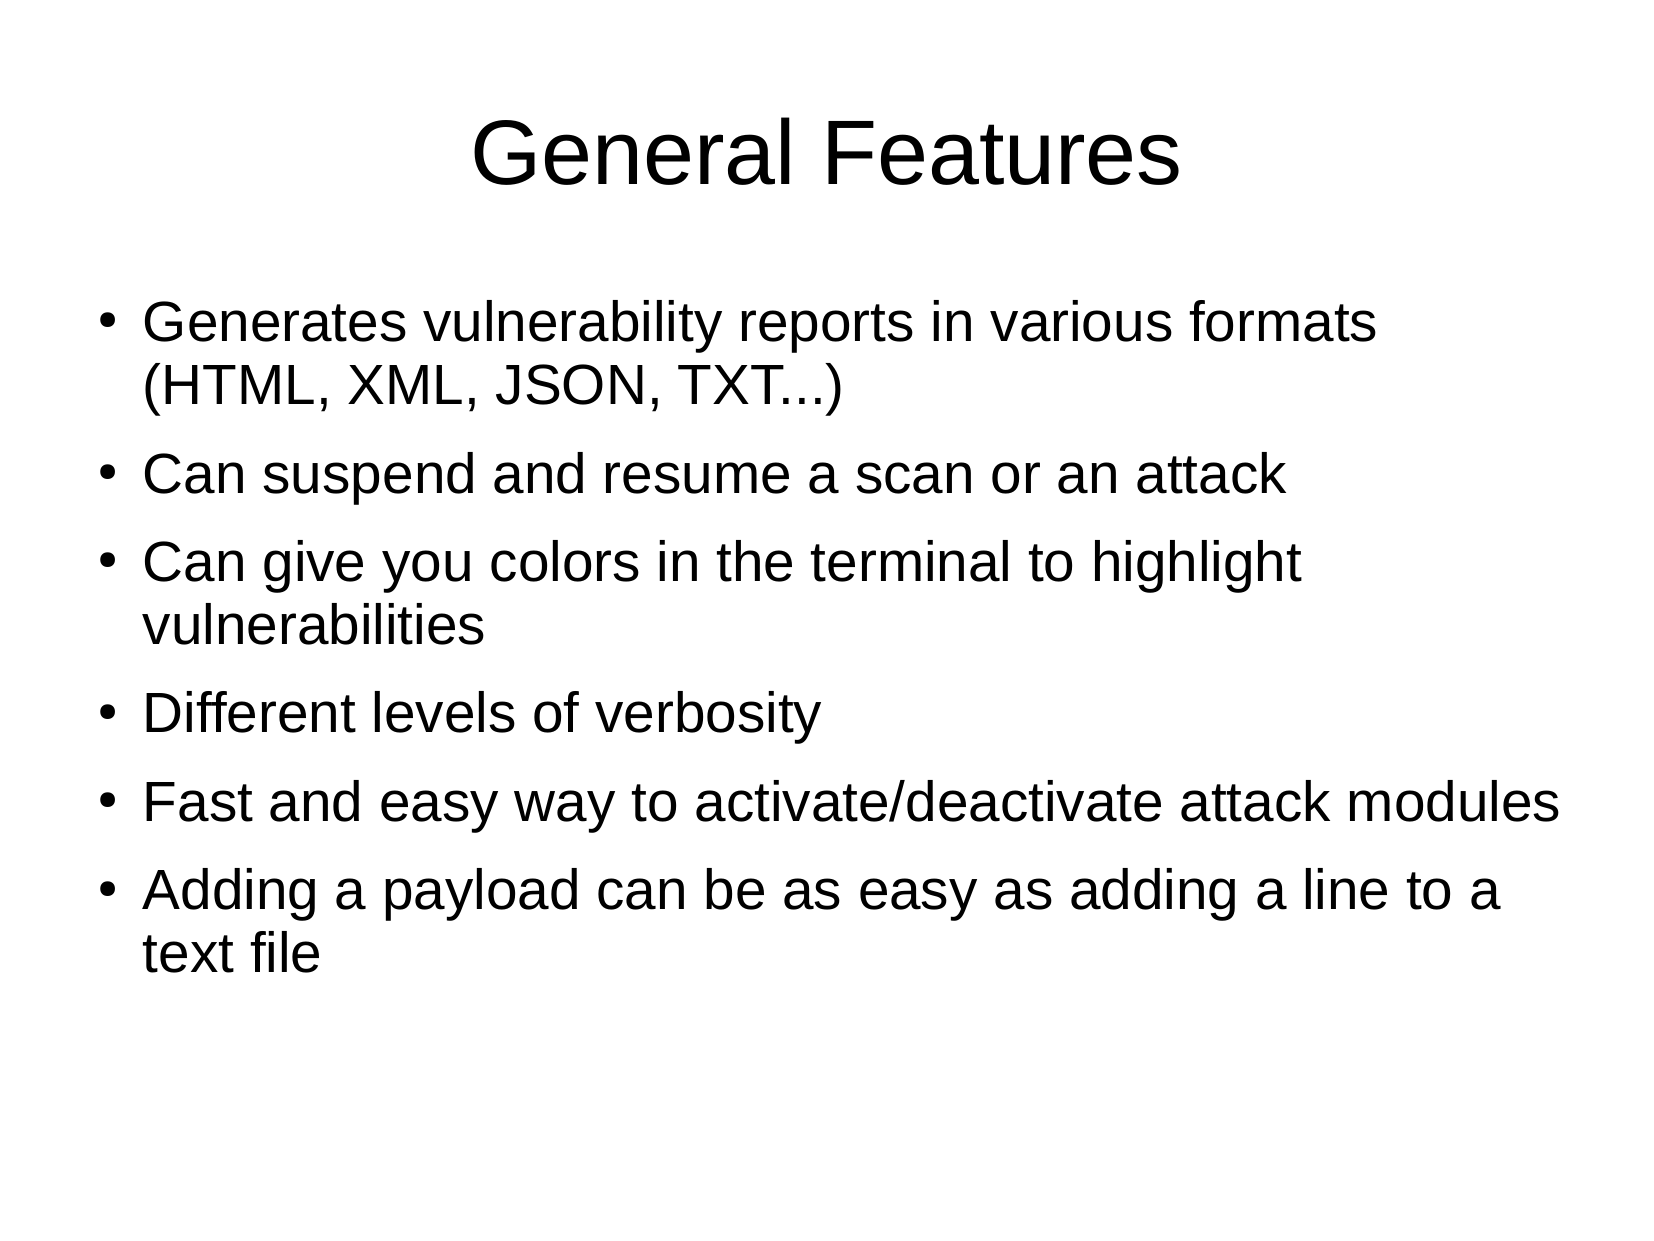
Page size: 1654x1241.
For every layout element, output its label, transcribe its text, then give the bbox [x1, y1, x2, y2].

title General Features [82, 49, 1571, 257]
list Generates vulnerability reports in various formats (HTML, XML, JSON, TXT...) Can suspend and resume a scan or an attack Can give you colors in the terminal to highlight vulnerabilities Different levels of verbosity Fast and easy way to activate/deactivate attack modules Adding a payload can be as easy as adding a line to a text file [82, 290, 1571, 1010]
